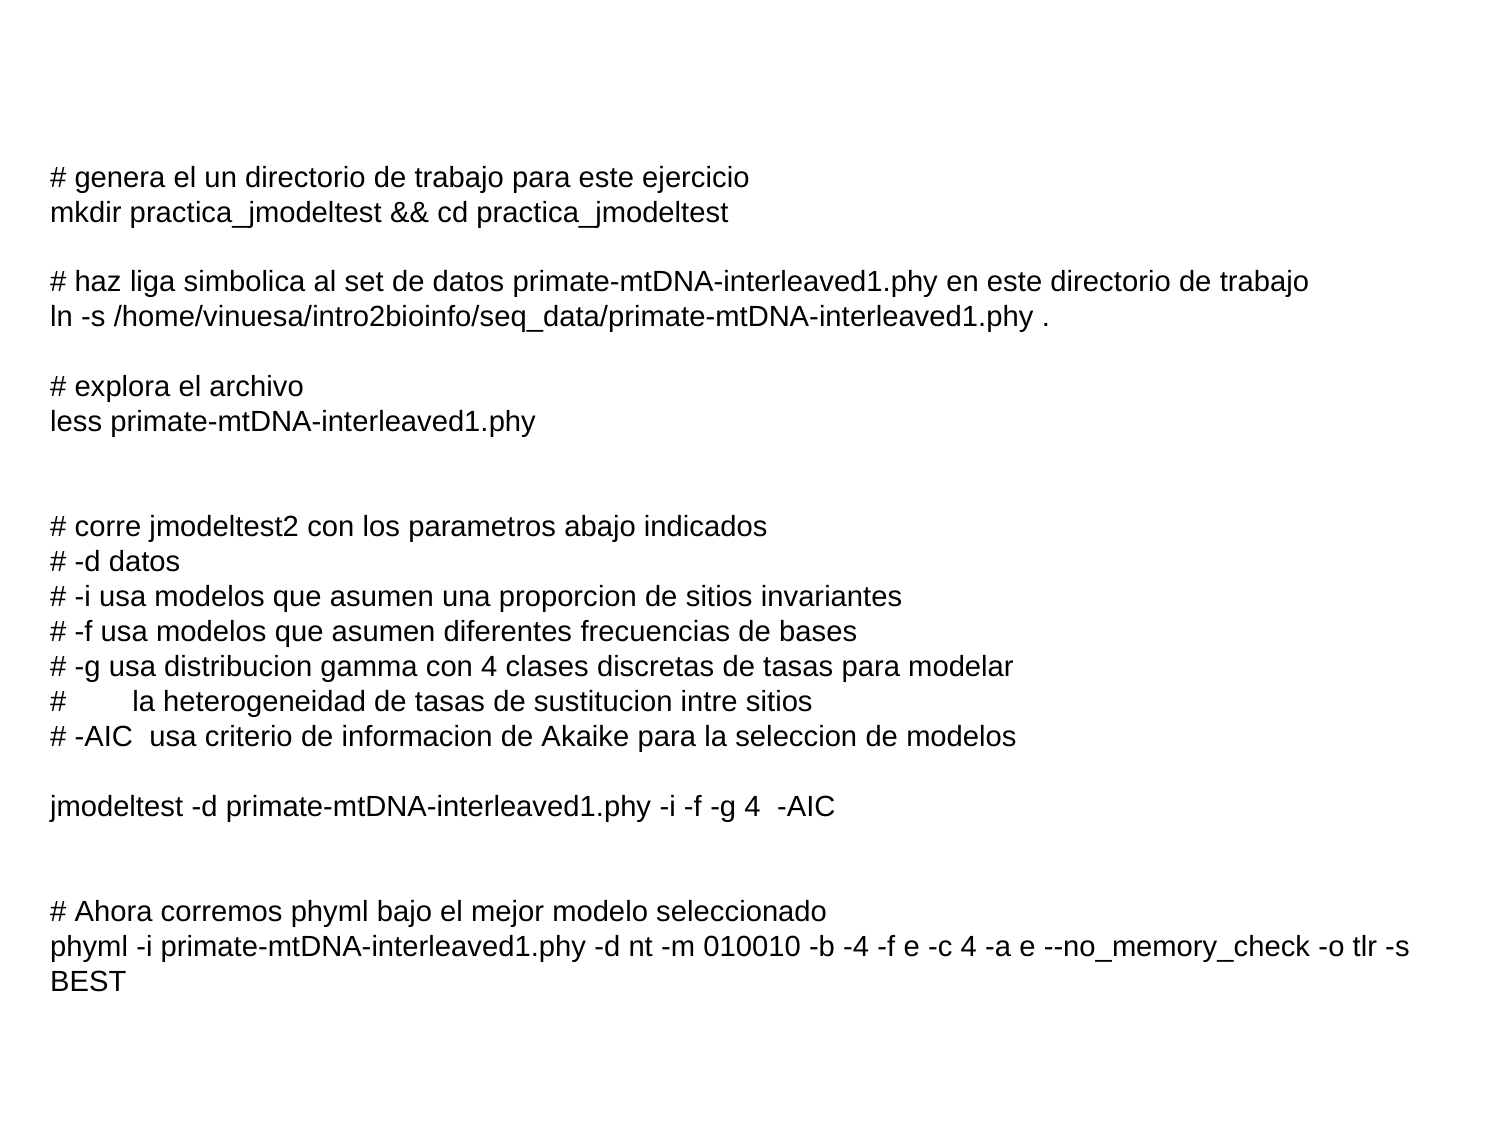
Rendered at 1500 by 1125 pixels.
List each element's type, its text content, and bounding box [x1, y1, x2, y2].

text_box # genera el un directorio de trabajo para este ejercicio mkdir practica_jmodeltest && cd practica_jmodeltest # haz liga simbolica al set de datos primate-mtDNA-interleaved1.phy en este directorio de trabajo ln -s /home/vinuesa/intro2bioinfo/seq_data/primate-mtDNA-interleaved1.phy . # explora el archivo less primate-mtDNA-interleaved1.phy # corre jmodeltest2 con los parametros abajo indicados # -d datos # -i usa modelos que asumen una proporcion de sitios invariantes # -f usa modelos que asumen diferentes frecuencias de bases # -g usa distribucion gamma con 4 clases discretas de tasas para modelar # la heterogeneidad de tasas de sustitucion intre sitios # -AIC usa criterio de informacion de Akaike para la seleccion de modelos jmodeltest -d primate-mtDNA-interleaved1.phy -i -f -g 4 -AIC # Ahora corremos phyml bajo el mejor modelo seleccionado phyml -i primate-mtDNA-interleaved1.phy -d nt -m 010010 -b -4 -f e -c 4 -a e --no_memory_check -o tlr -s BEST [35, 115, 1477, 1040]
